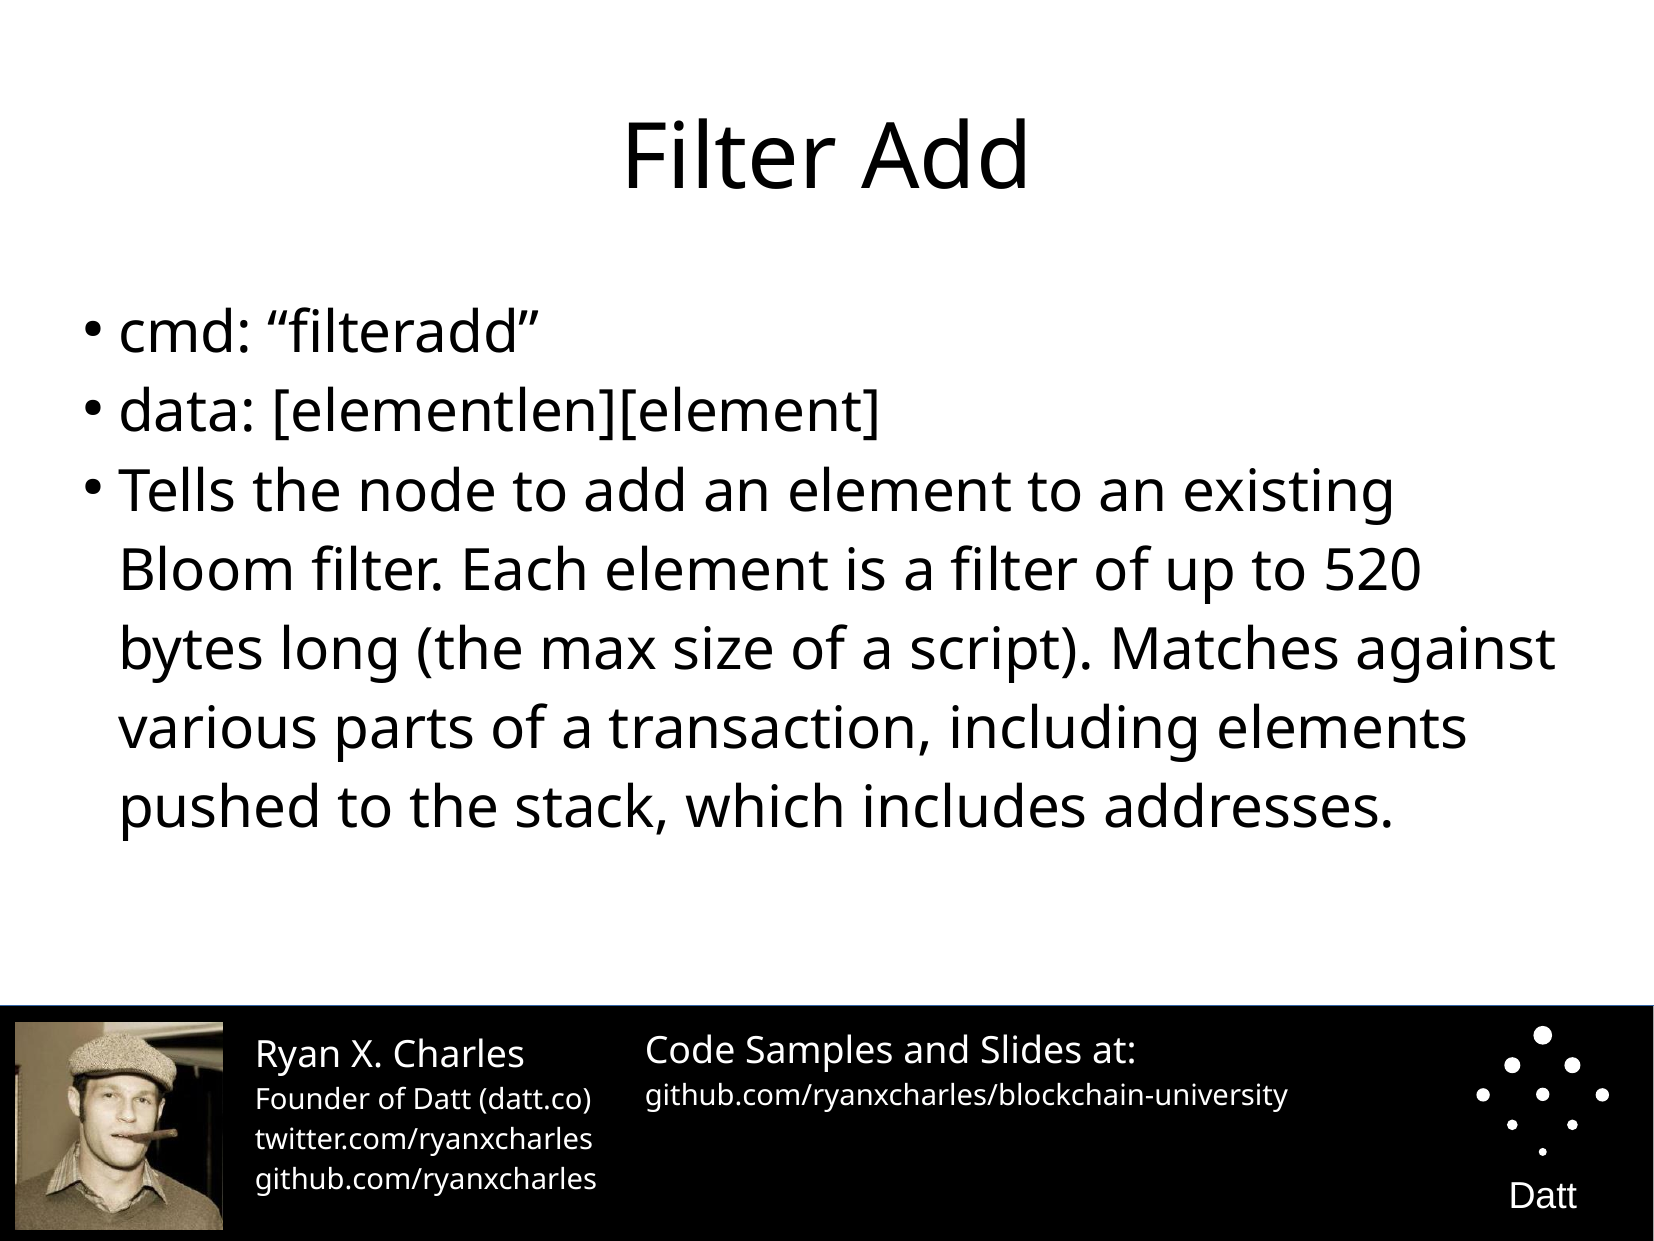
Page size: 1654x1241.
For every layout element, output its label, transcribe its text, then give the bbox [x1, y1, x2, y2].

subtitle cmd: “filteradd” data: [elementlen][element] Tells the node to add an element to an existing Bloom filter. Each element is a filter of up to 520 bytes long (the max size of a script). Matches against various parts of a transaction, including elements pushed to the stack, which includes addresses. [82, 290, 1571, 1005]
text_box Datt [1452, 1167, 1633, 1241]
text_box [0, 1005, 1654, 1241]
title Filter Add [82, 49, 1571, 257]
picture [1475, 1023, 1611, 1159]
picture [15, 1022, 223, 1231]
text_box Ryan X. Charles Founder of Datt (datt.co) twitter.com/ryanxcharles github.com/ryanxcharles [240, 1020, 976, 1241]
text_box Code Samples and Slides at: github.com/ryanxcharles/blockchain-university [630, 1015, 1403, 1156]
